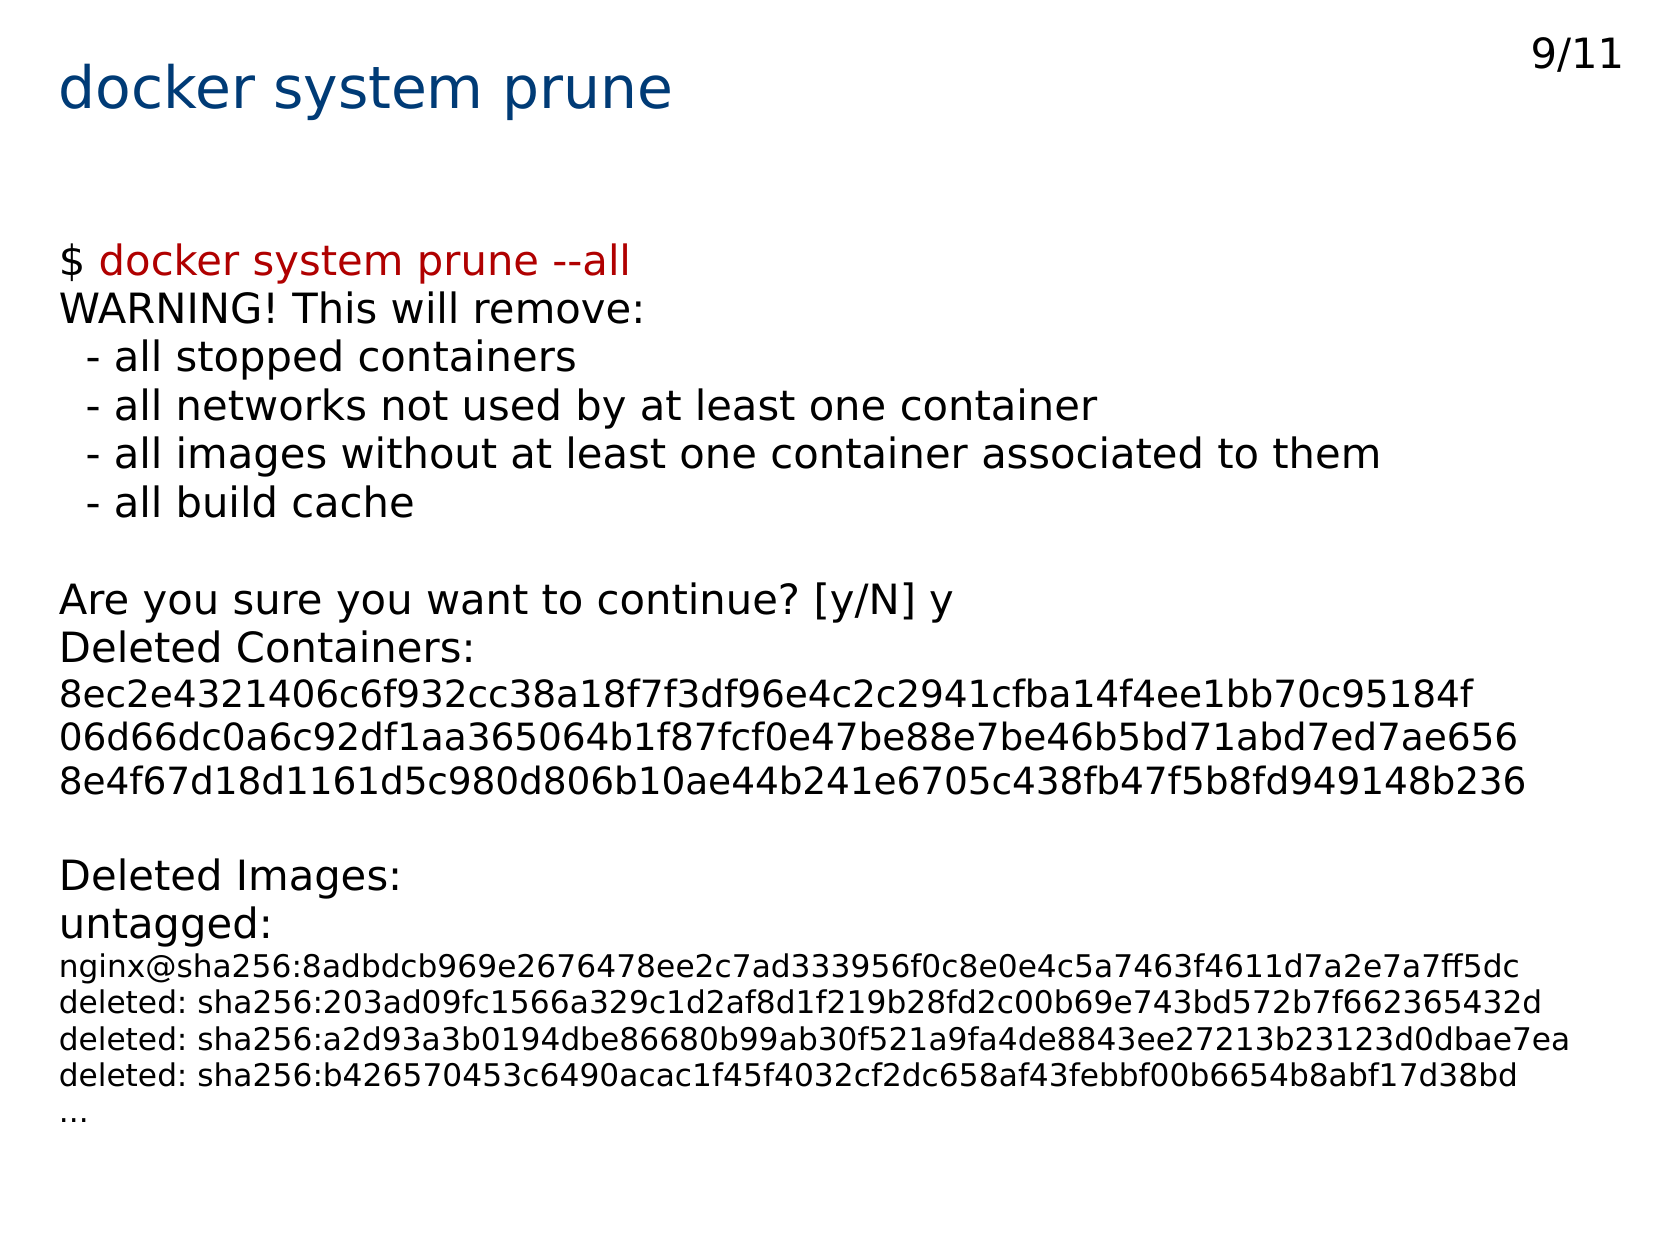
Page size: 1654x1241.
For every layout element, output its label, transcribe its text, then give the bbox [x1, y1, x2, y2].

list $ docker system prune --all WARNING! This will remove: - all stopped containers - all networks not used by at least one container - all images without at least one container associated to them - all build cache Are you sure you want to continue? [y/N] y Deleted Containers: 8ec2e4321406c6f932cc38a18f7f3df96e4c2c2941cfba14f4ee1bb70c95184f 06d66dc0a6c92df1aa365064b1f87fcf0e47be88e7be46b5bd71abd7ed7ae656 8e4f67d18d1161d5c980d806b10ae44b241e6705c438fb47f5b8fd949148b236 Deleted Images: untagged: nginx@sha256:8adbdcb969e2676478ee2c7ad333956f0c8e0e4c5a7463f4611d7a2e7a7ff5dc deleted: sha256:203ad09fc1566a329c1d2af8d1f219b28fd2c00b69e743bd572b7f662365432d deleted: sha256:a2d93a3b0194dbe86680b99ab30f521a9fa4de8843ee27213b23123d0dbae7ea deleted: sha256:b426570453c6490acac1f45f4032cf2dc658af43febbf00b6654b8abf17d38bd ... [59, 236, 1595, 1211]
title docker system prune [59, 29, 1506, 148]
